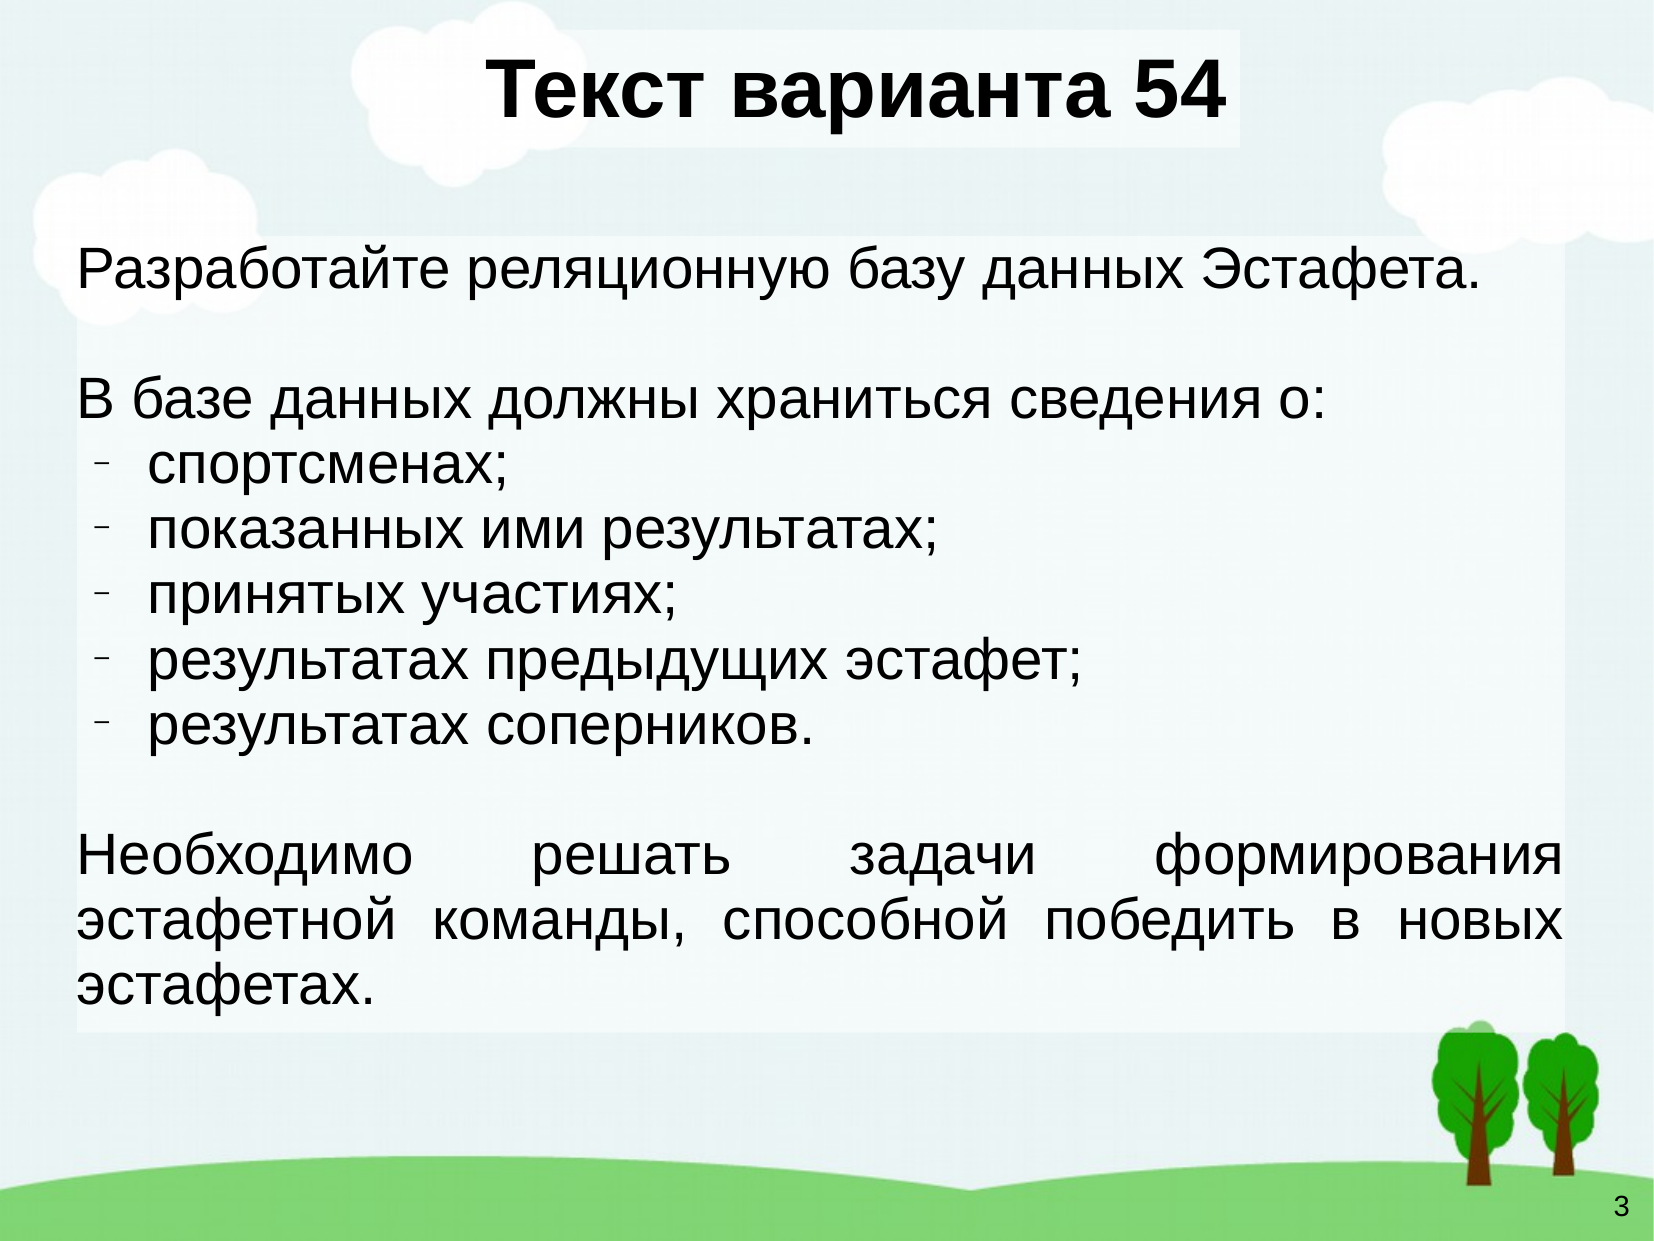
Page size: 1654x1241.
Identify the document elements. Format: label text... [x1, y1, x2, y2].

list Разработайте реляционную базу данных Эстафета. В базе данных должны храниться сведения о: спортсменах; показанных ими результатах; принятых участиях; результатах предыдущих эстафет; результатах соперников. Необходимо решать задачи формирования эстафетной команды, способной победить в новых эстафетах. [76, 236, 1565, 1033]
title Текст варианта 54 [472, 29, 1241, 148]
picture [0, 0, 1654, 1241]
